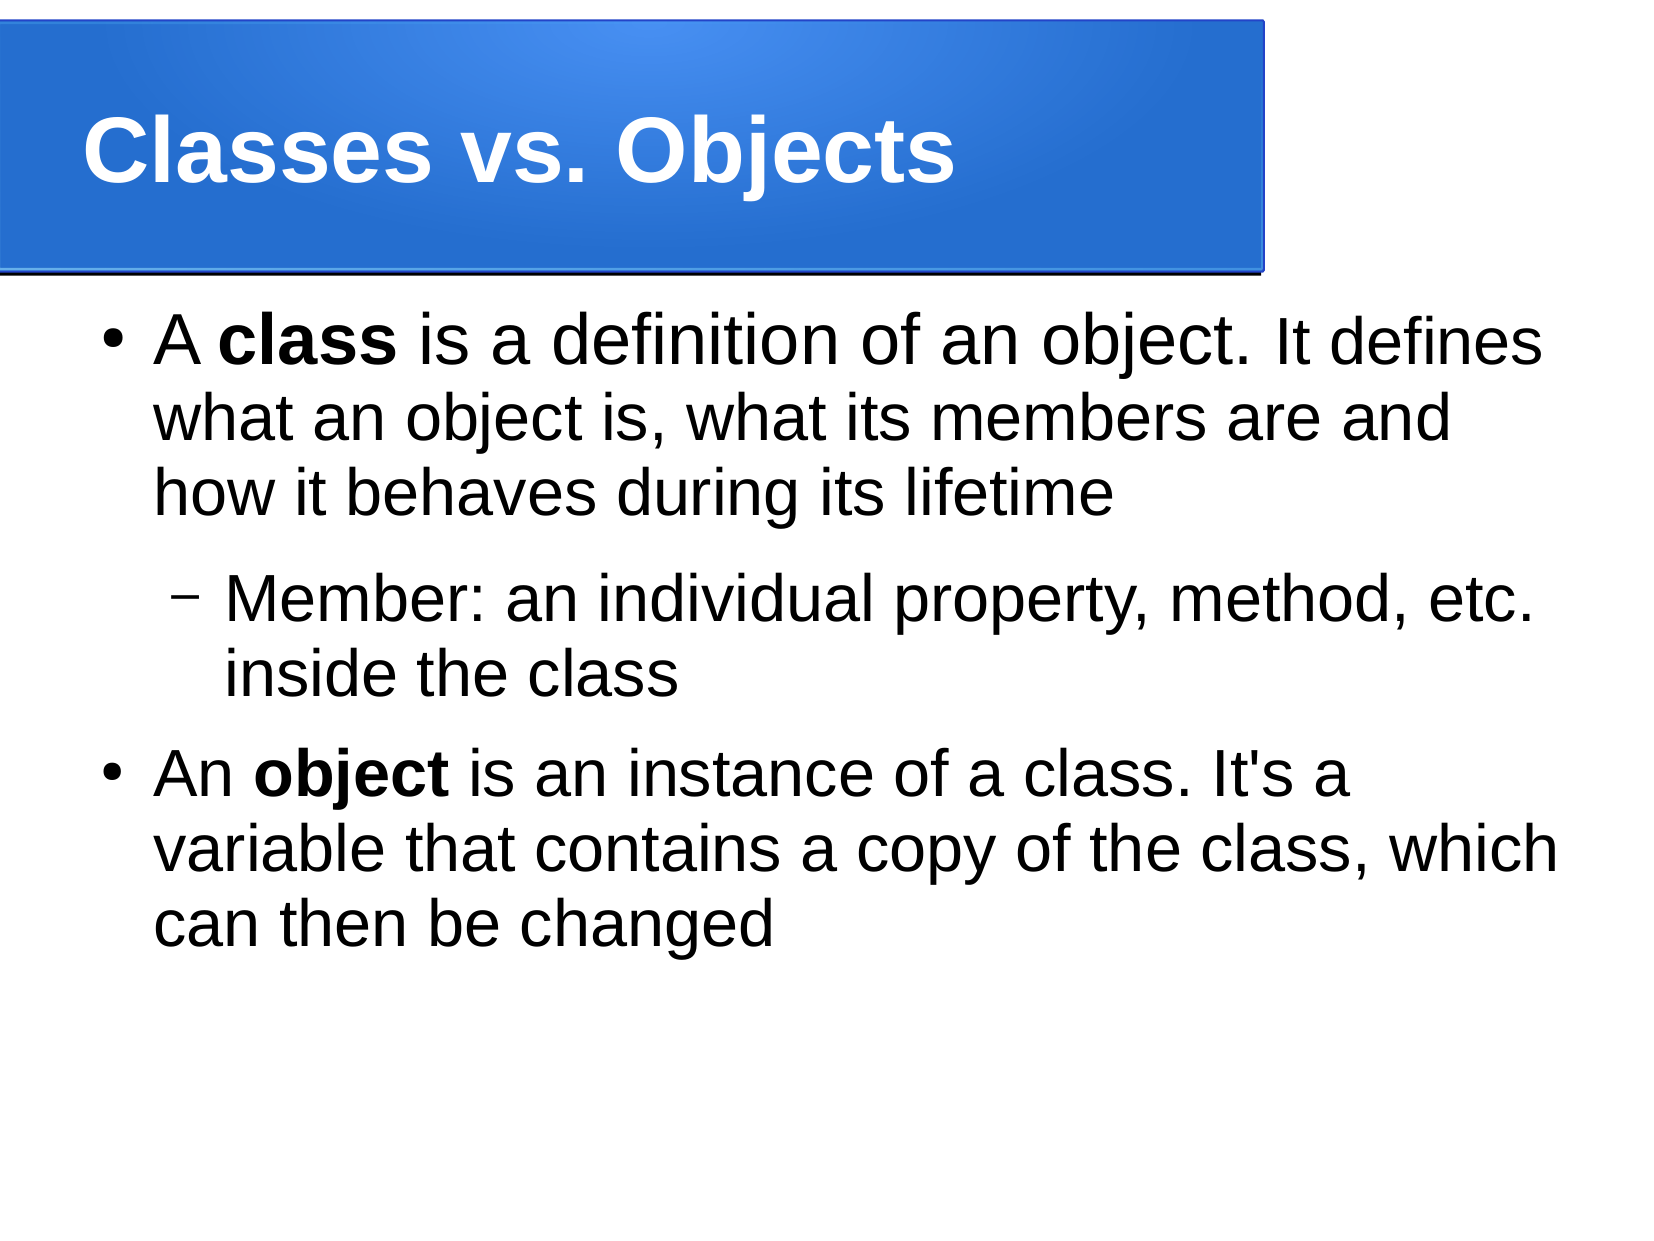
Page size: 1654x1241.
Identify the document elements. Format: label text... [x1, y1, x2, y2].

title Classes vs. Objects [82, 47, 1235, 252]
list A class is a definition of an object. It defines what an object is, what its members are and how it behaves during its lifetime Member: an individual property, method, etc. inside the class An object is an instance of a class. It's a variable that contains a copy of the class, which can then be changed [82, 299, 1571, 1019]
